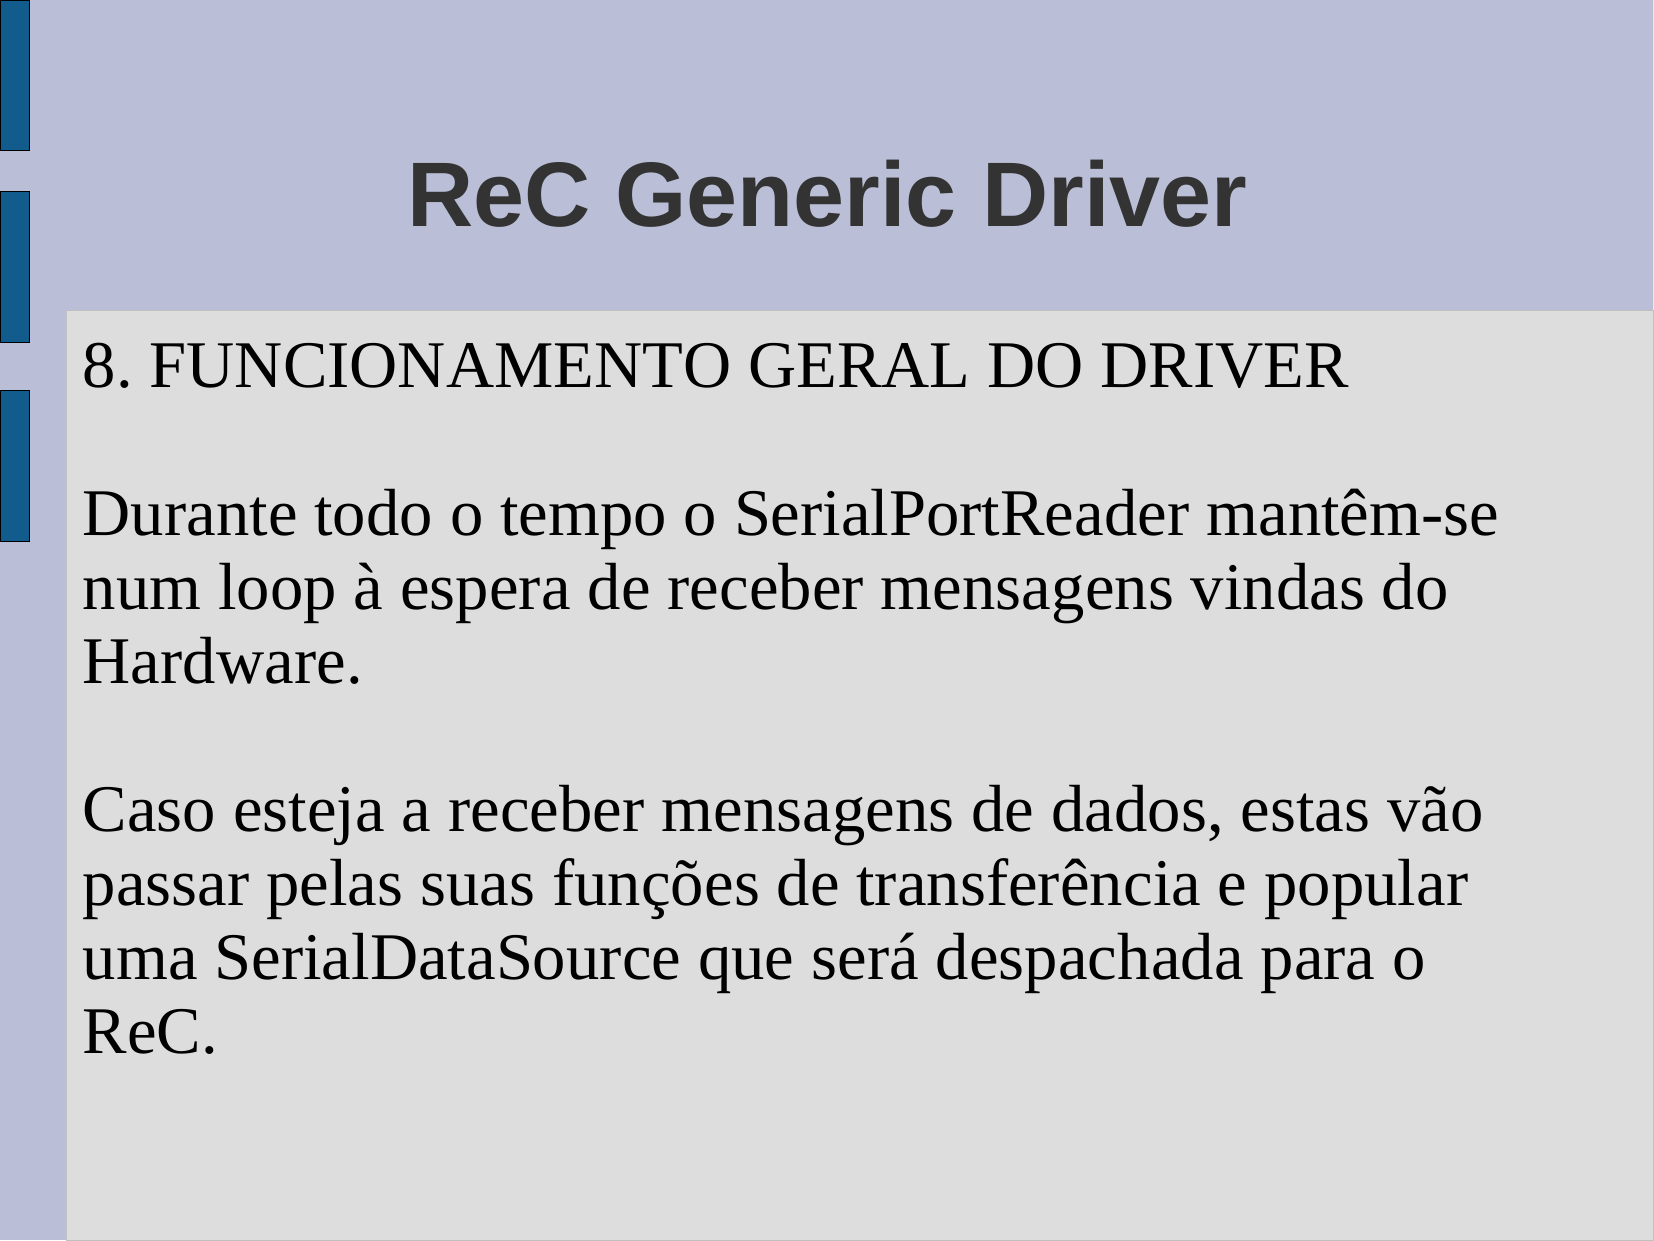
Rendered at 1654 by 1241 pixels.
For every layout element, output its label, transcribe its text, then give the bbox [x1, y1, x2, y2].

subtitle 8. FUNCIONAMENTO GERAL DO DRIVER Durante todo o tempo o SerialPortReader mantêm-se num loop à espera de receber mensagens vindas do Hardware. Caso esteja a receber mensagens de dados, estas vão passar pelas suas funções de transferência e popular uma SerialDataSource que será despachada para o ReC. [82, 327, 1571, 1217]
title ReC Generic Driver [121, 91, 1534, 299]
